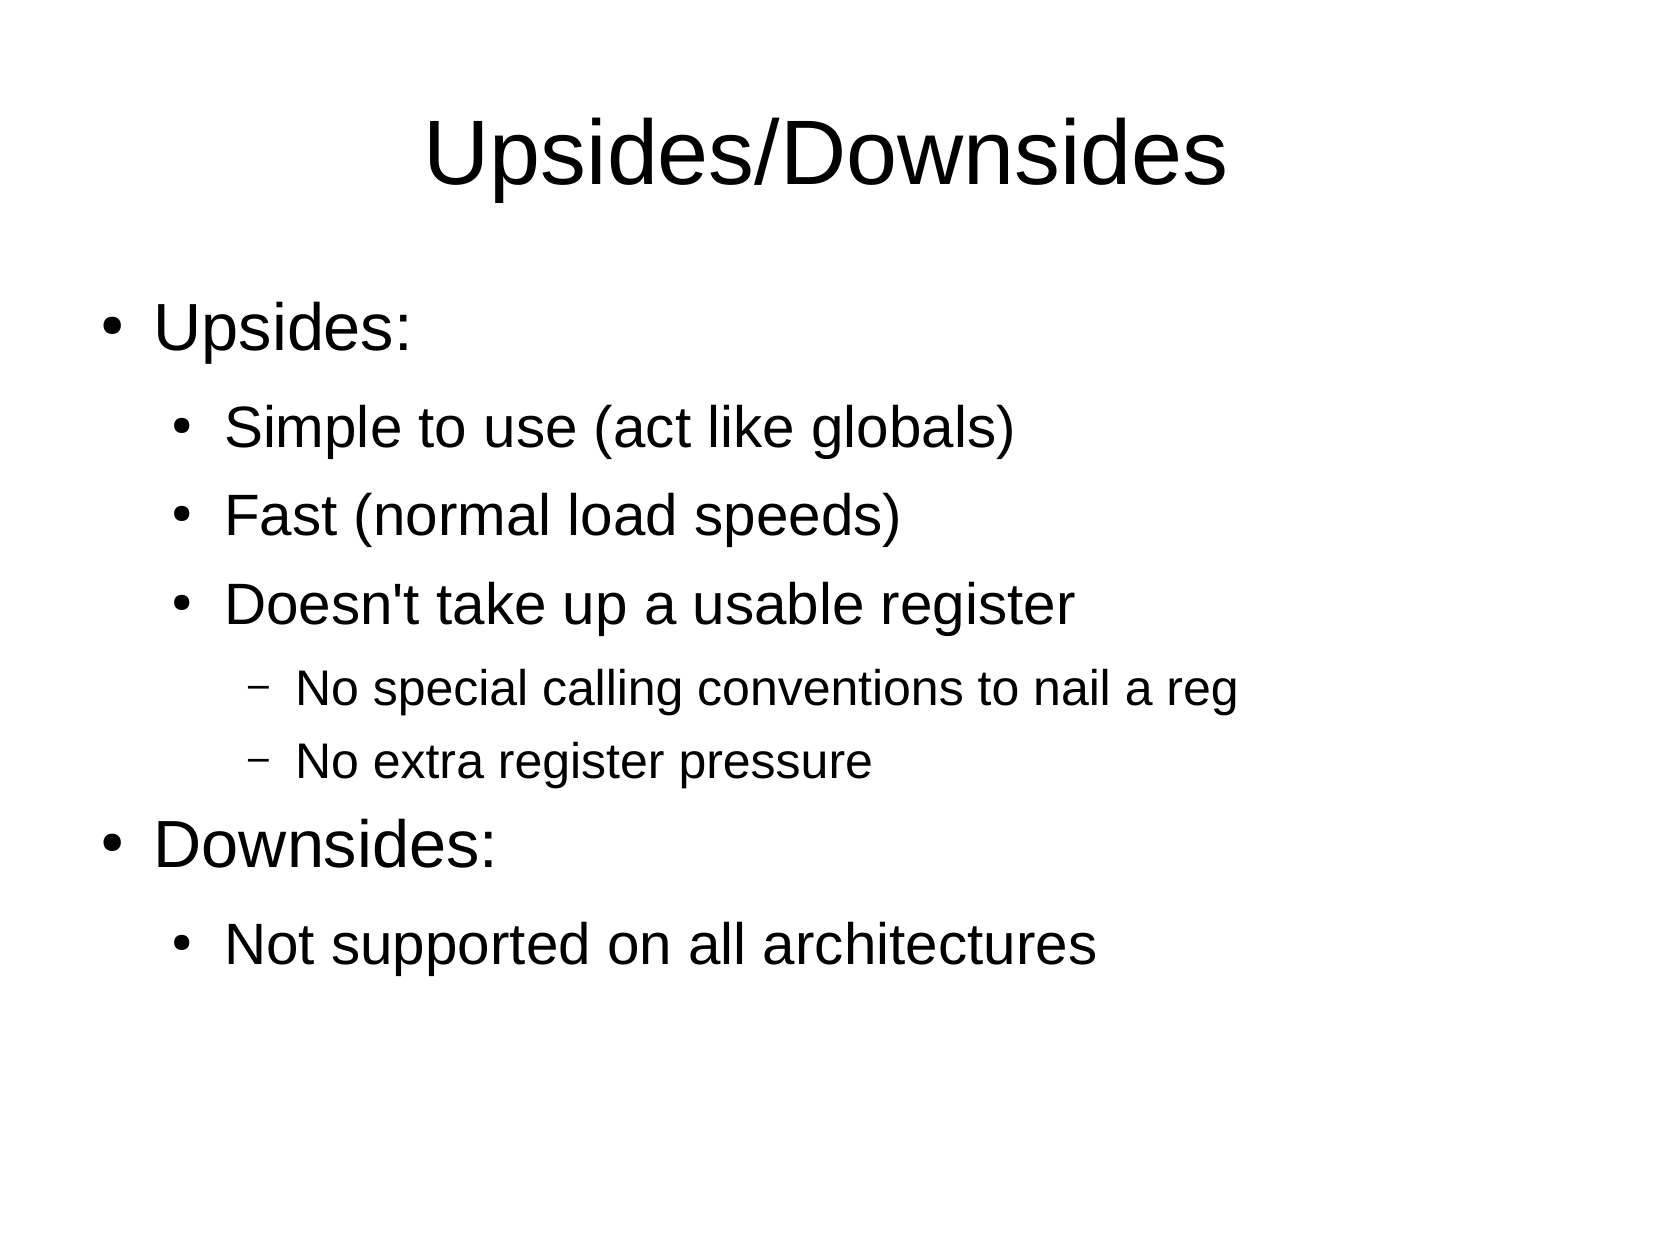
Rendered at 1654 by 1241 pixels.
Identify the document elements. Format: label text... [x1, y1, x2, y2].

title Upsides/Downsides [82, 49, 1571, 257]
list Upsides: Simple to use (act like globals) Fast (normal load speeds) Doesn't take up a usable register No special calling conventions to nail a reg No extra register pressure Downsides: Not supported on all architectures [82, 290, 1571, 1109]
